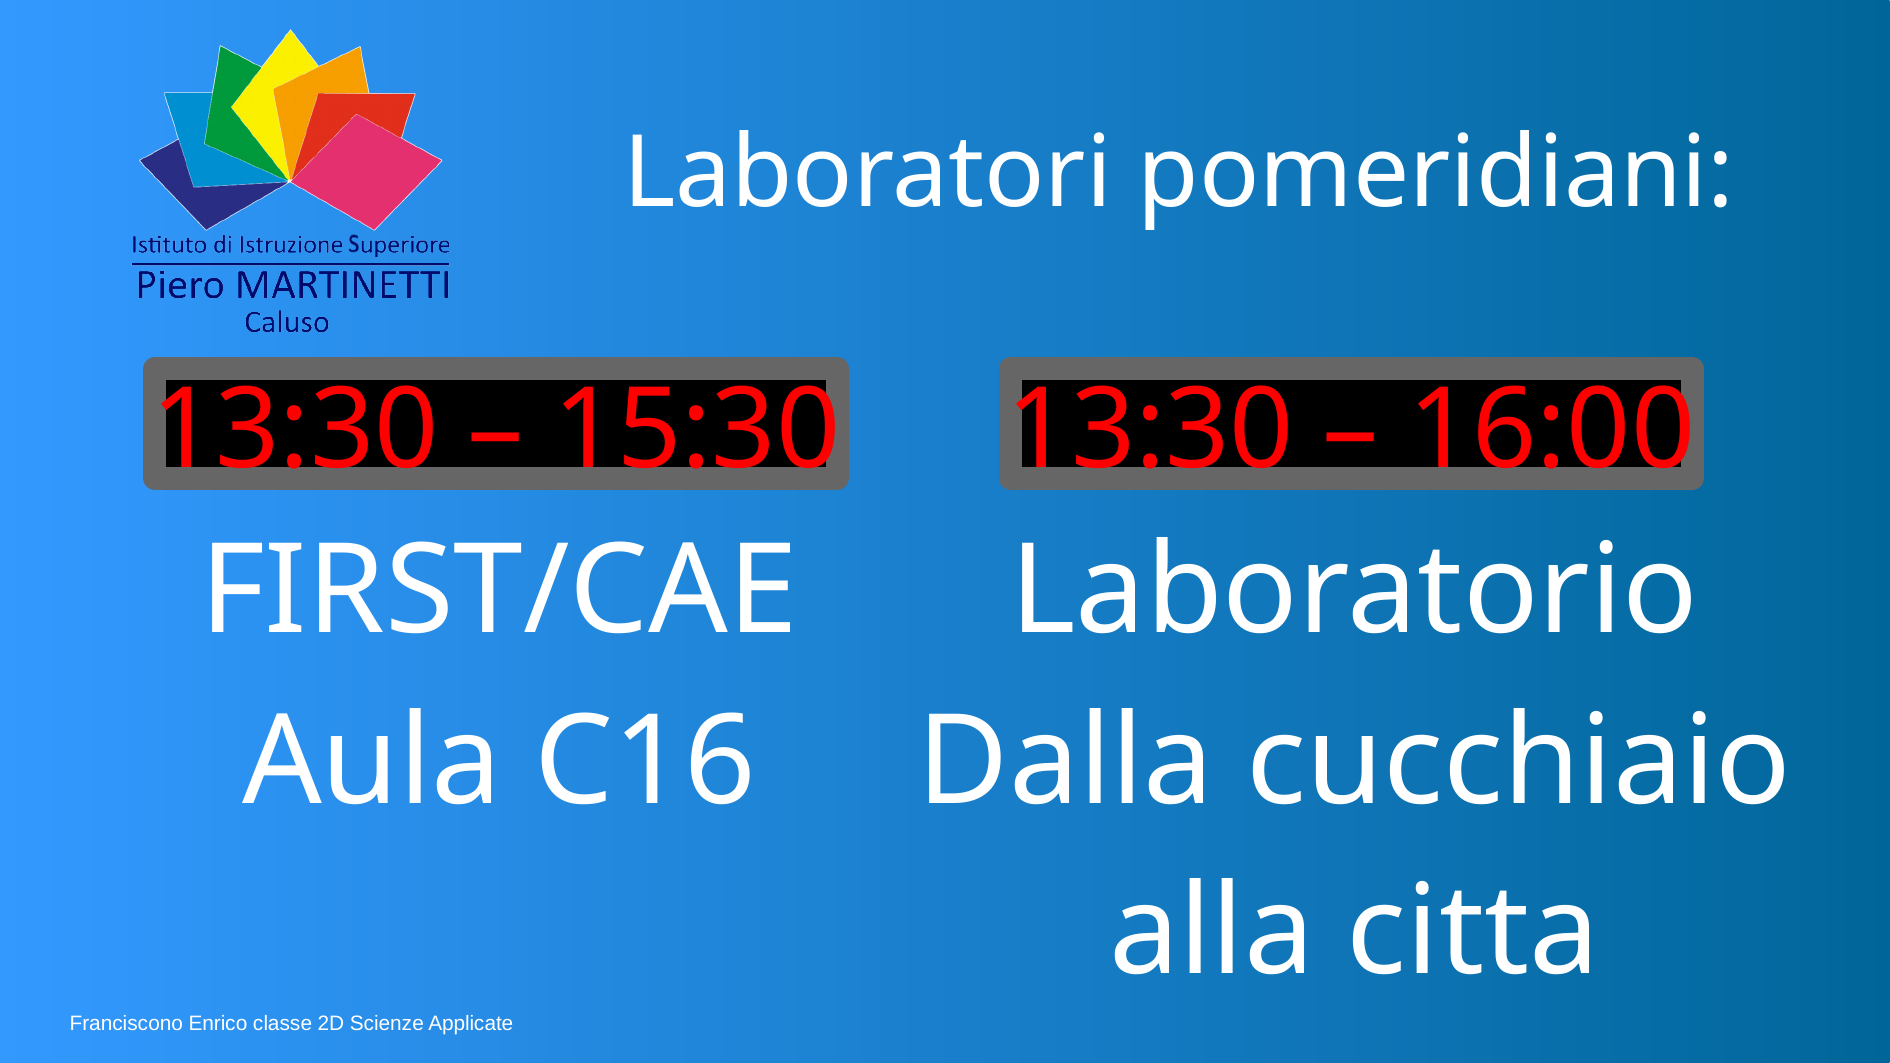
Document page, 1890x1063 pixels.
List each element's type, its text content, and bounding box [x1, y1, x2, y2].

text_box FIRST/CAE Aula C16 [0, 491, 607, 1042]
picture [0, 23, 591, 355]
text_box Laboratori pomeridiani: [591, 91, 1861, 338]
text_box 13:30 – 15:30 [154, 368, 838, 479]
text_box Laboratorio Dalla cucchiaio alla citta [607, 491, 1890, 1042]
text_box 13:30 – 16:00 [1010, 368, 1693, 479]
text_box Franciscono Enrico classe 2D Scienze Applicate [54, 1004, 628, 1063]
